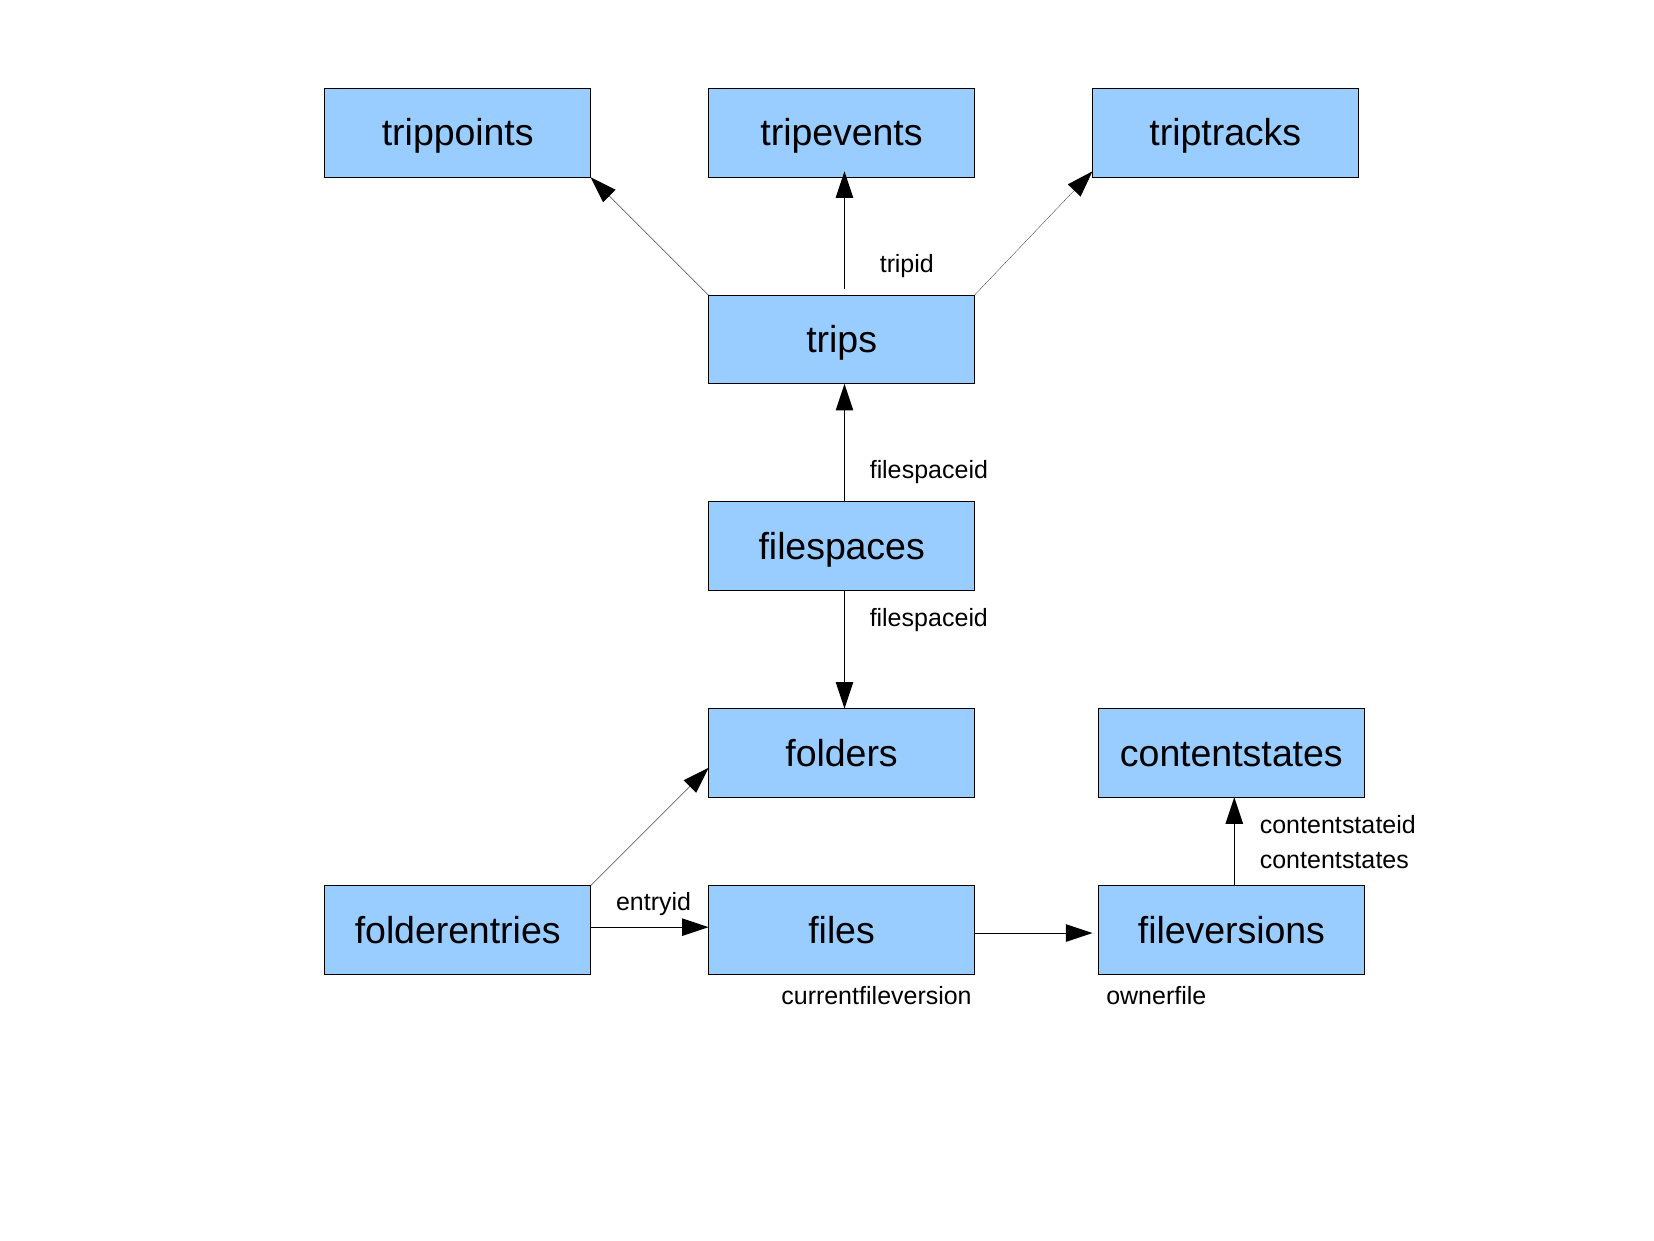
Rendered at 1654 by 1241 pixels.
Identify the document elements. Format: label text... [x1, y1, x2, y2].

text_box currentfileversion [766, 974, 987, 1018]
text_box entryid [601, 880, 706, 923]
text_box filespaceid [855, 448, 1004, 492]
text_box contentstates [1244, 847, 1425, 882]
text_box tripid [865, 242, 949, 285]
text_box ownerfile [1091, 974, 1222, 1018]
text_box folderentries [324, 885, 591, 975]
text_box fileversions [1098, 885, 1365, 975]
text_box trips [708, 295, 975, 384]
text_box trippoints [324, 88, 591, 178]
text_box contentstates [1098, 708, 1365, 798]
text_box filespaceid [855, 596, 1004, 640]
text_box tripevents [708, 88, 975, 178]
text_box files [708, 885, 975, 975]
text_box triptracks [1092, 88, 1359, 178]
text_box folders [708, 708, 975, 798]
text_box filespaces [708, 501, 975, 591]
text_box contentstateid [1244, 803, 1432, 847]
